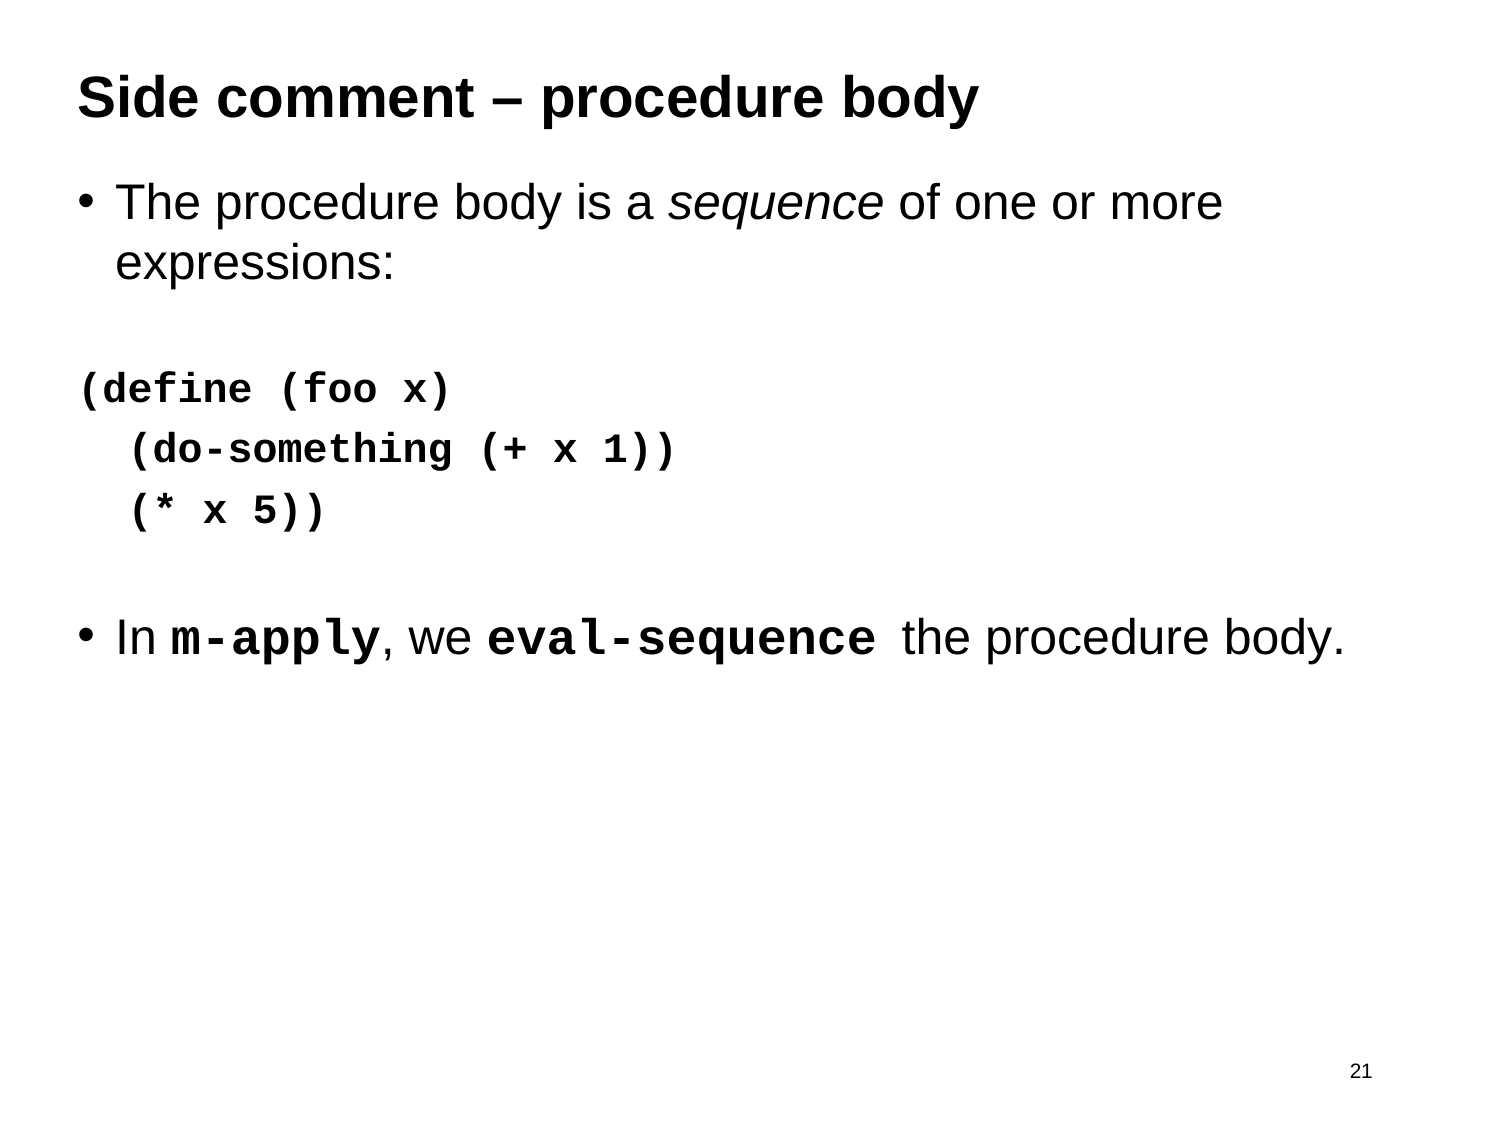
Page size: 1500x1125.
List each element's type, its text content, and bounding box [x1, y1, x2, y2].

text_box <number> [1025, 1049, 1388, 1101]
text_box Side comment – procedure body [62, 24, 1338, 162]
text_box The procedure body is a sequence of one or more expressions: (define (foo x) (do-something (+ x 1)) (* x 5)) In m-apply, we eval-sequence the procedure body. [62, 162, 1450, 1000]
